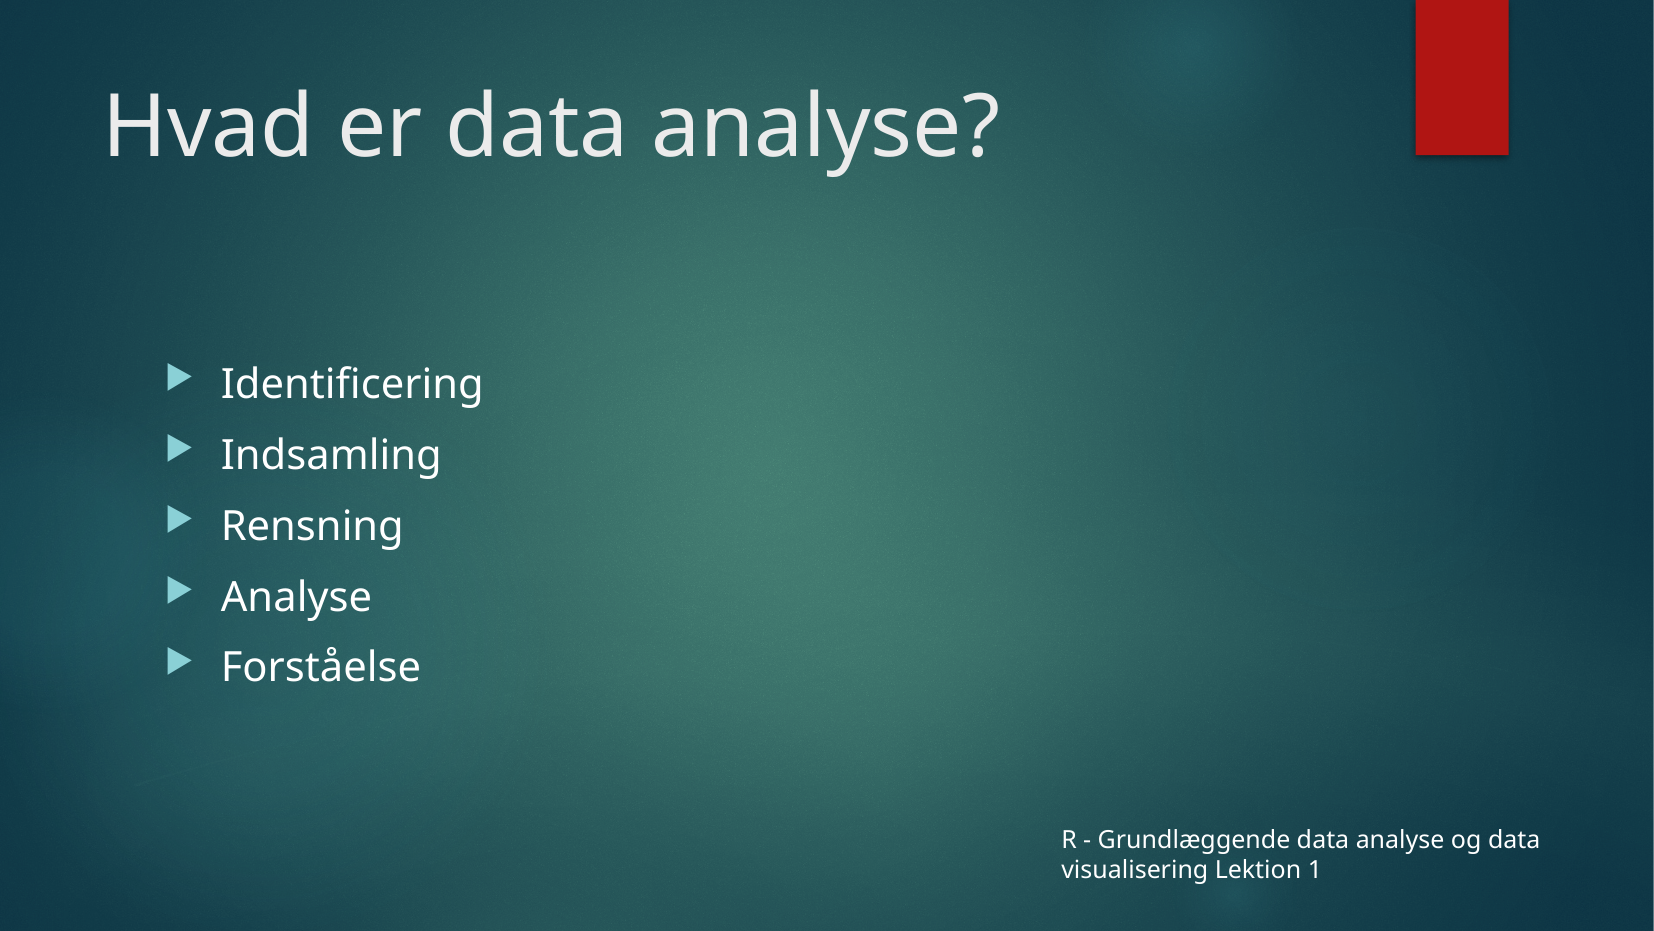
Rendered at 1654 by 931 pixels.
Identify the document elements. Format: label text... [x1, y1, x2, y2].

list Identificering Indsamling Rensning Analyse Forståelse [149, 278, 1363, 848]
text_box R - Grundlæggende data analyse og data visualisering Lektion 1 [1046, 816, 1632, 891]
picture [0, 0, 1654, 931]
title Hvad er data analyse? [87, 61, 1364, 252]
